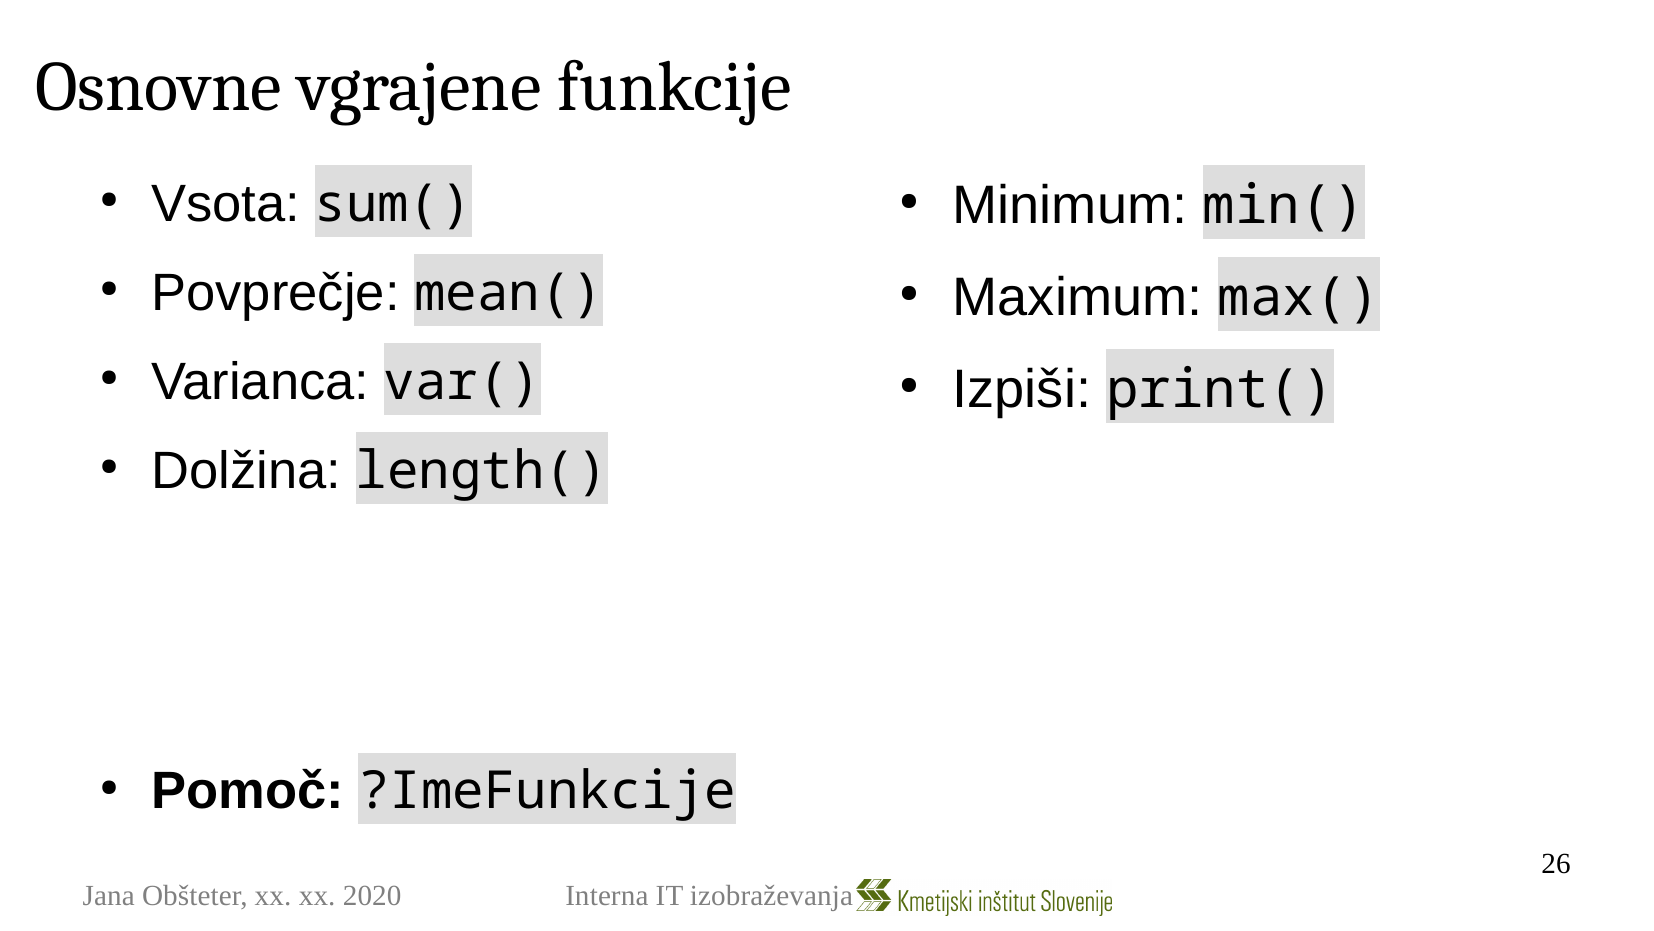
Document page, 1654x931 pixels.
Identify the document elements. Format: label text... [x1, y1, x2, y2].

list Minimum: min() Maximum: max() Izpiši: print() [881, 165, 1643, 827]
list Vsota: sum() Povprečje: mean() Varianca: var() Dolžina: length() Pomoč: ?ImeFunkcije [82, 165, 844, 827]
picture [856, 879, 1112, 916]
title Osnovne vgrajene funkcije [35, 21, 1524, 154]
